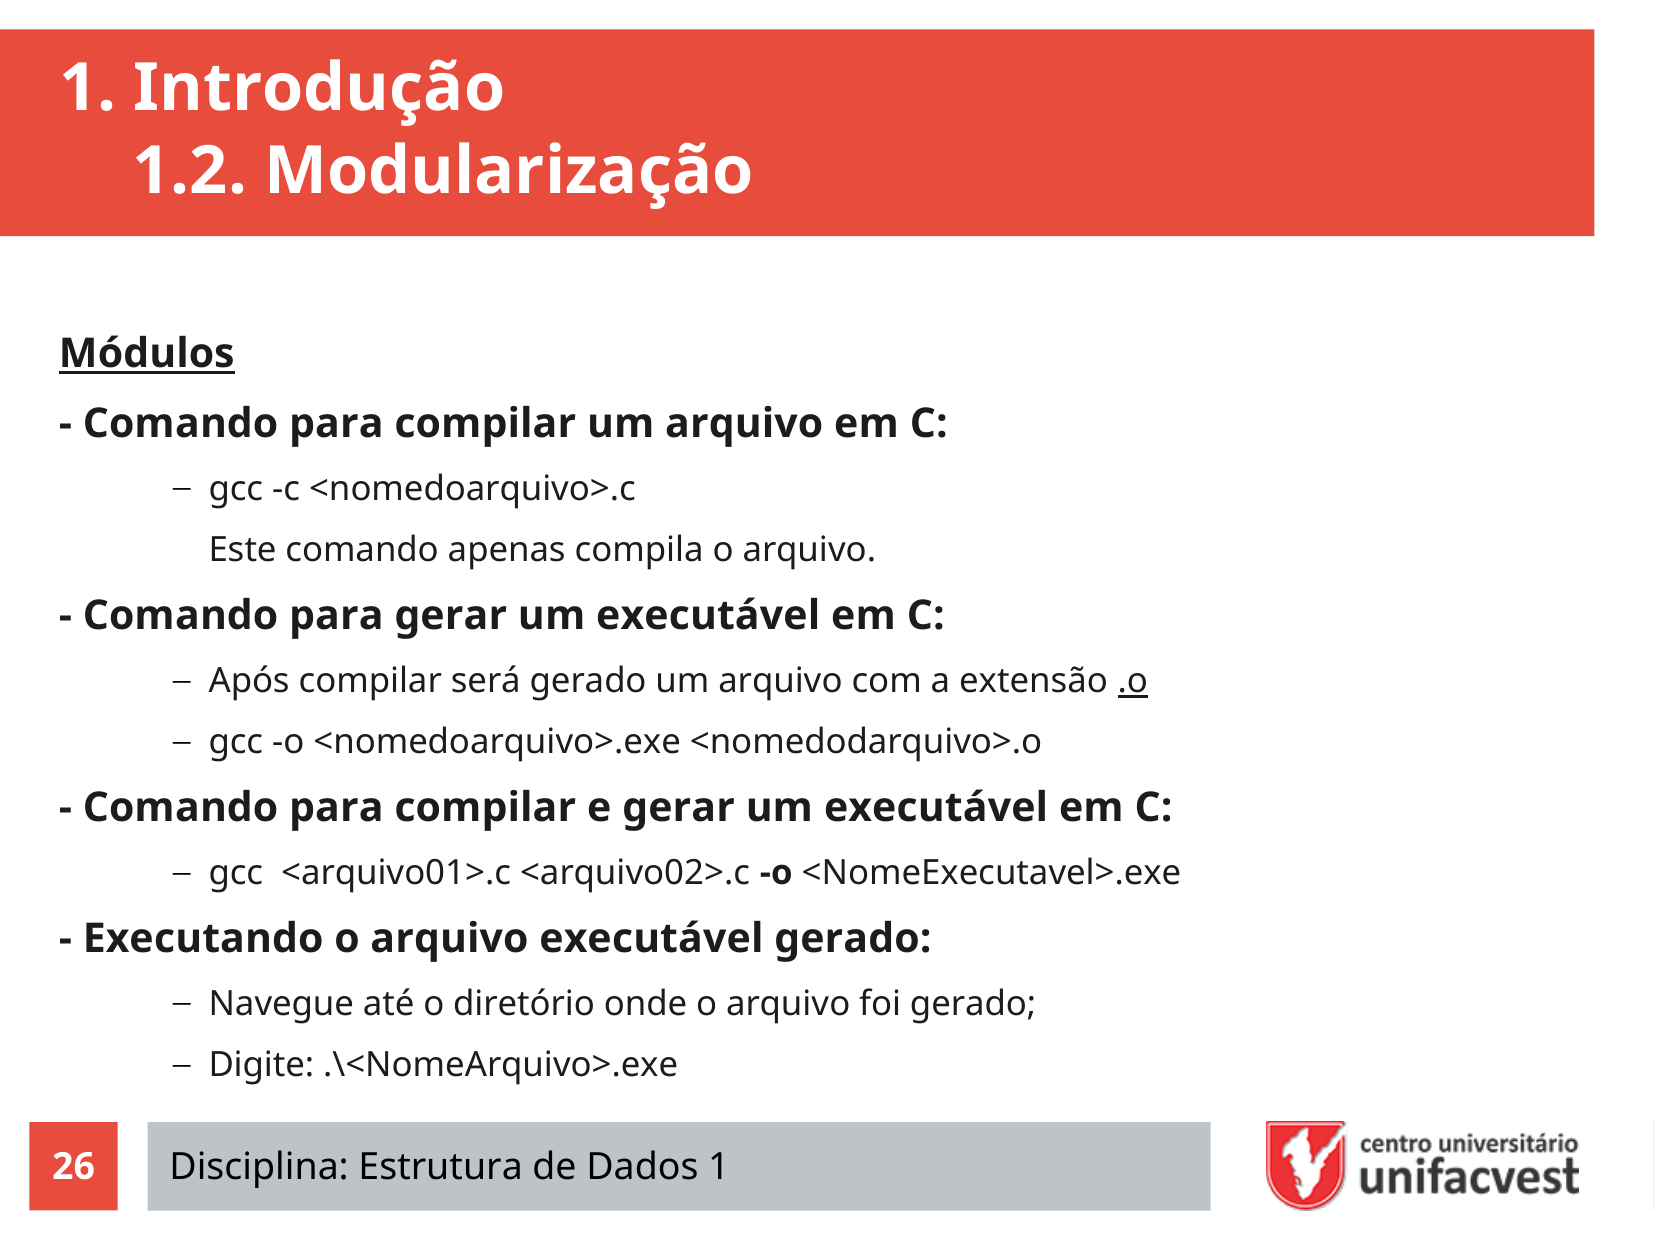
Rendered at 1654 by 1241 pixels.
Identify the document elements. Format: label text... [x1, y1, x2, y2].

list Módulos - Comando para compilar um arquivo em C: gcc -c <nomedoarquivo>.c Este comando apenas compila o arquivo. - Comando para gerar um executável em C: Após compilar será gerado um arquivo com a extensão .o gcc -o <nomedoarquivo>.exe <nomedodarquivo>.o - Comando para compilar e gerar um executável em C: gcc <arquivo01>.c <arquivo02>.c -o <NomeExecutavel>.exe - Executando o arquivo executável gerado: Navegue até o diretório onde o arquivo foi gerado; Digite: .\<NomeArquivo>.exe [59, 324, 1566, 1093]
text_box [1238, 1120, 1654, 1212]
title 1. Introdução 1.2. Modularização [59, 59, 1595, 207]
picture [1266, 1121, 1579, 1211]
text_box Disciplina: Estrutura de Dados 1 [154, 1132, 1205, 1196]
